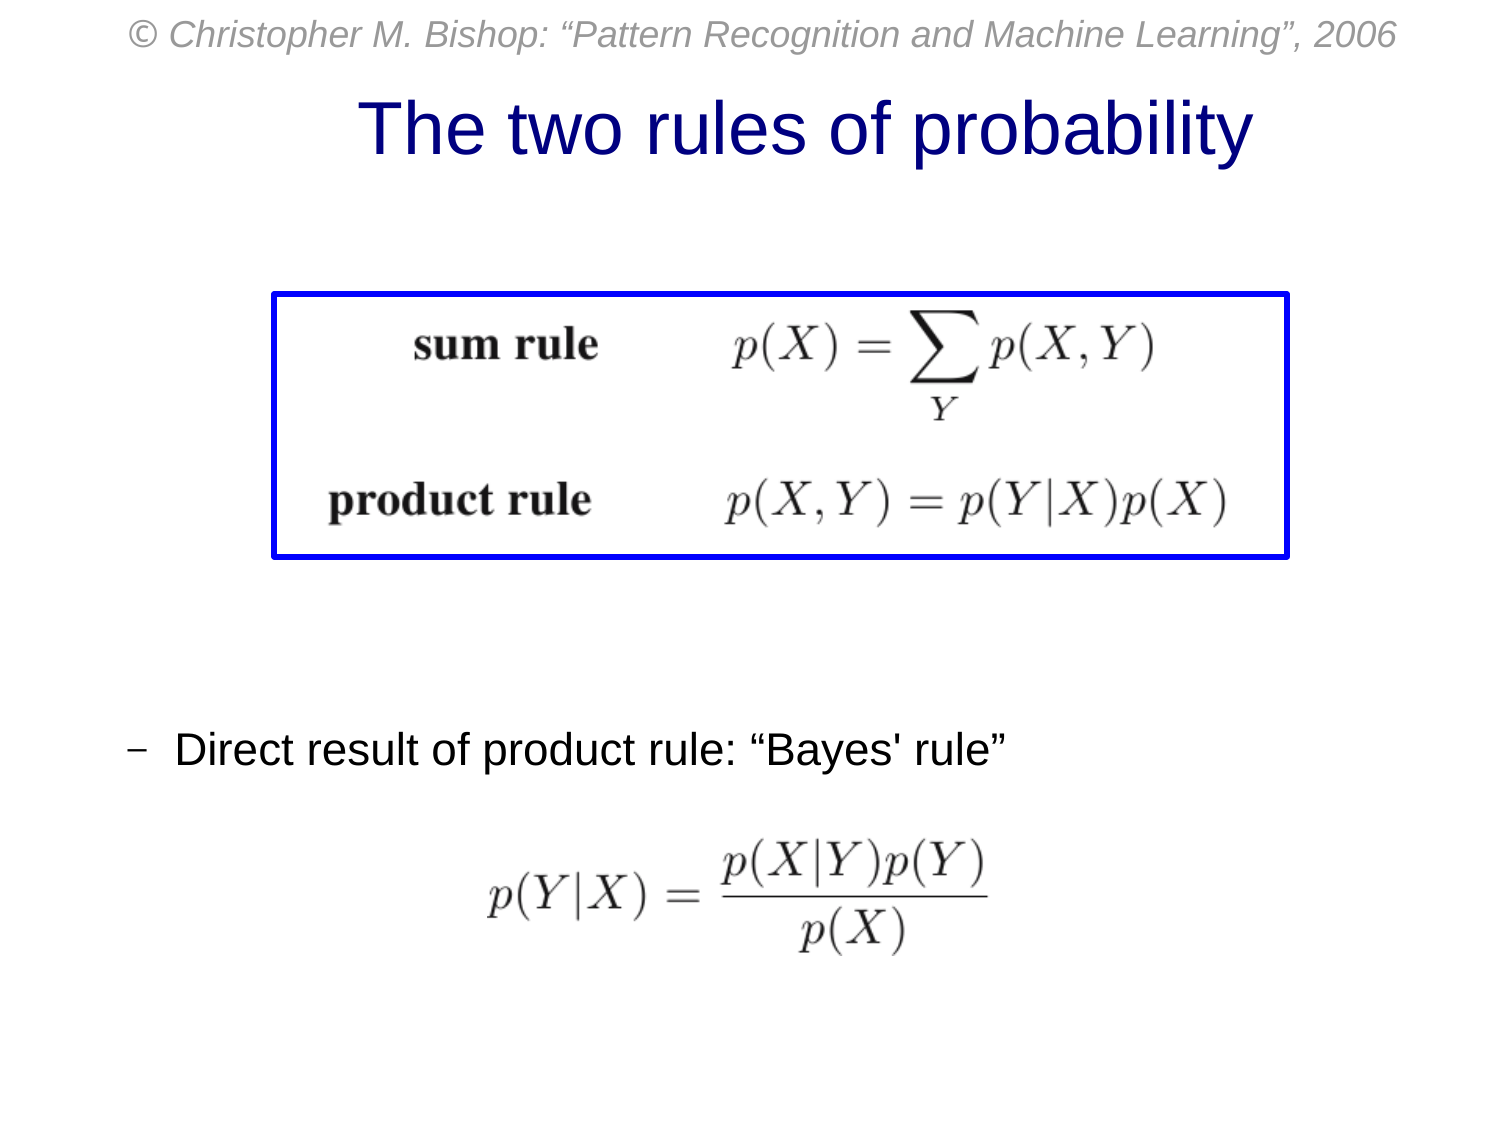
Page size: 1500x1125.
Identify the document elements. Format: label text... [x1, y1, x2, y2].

title The two rules of probability [149, 90, 1463, 179]
text_box © Christopher M. Bishop: “Pattern Recognition and Machine Learning”, 2006 [112, 0, 1500, 90]
picture [279, 298, 1231, 537]
picture [487, 836, 994, 956]
list Direct result of product rule: “Bayes' rule” [37, 712, 1500, 1125]
